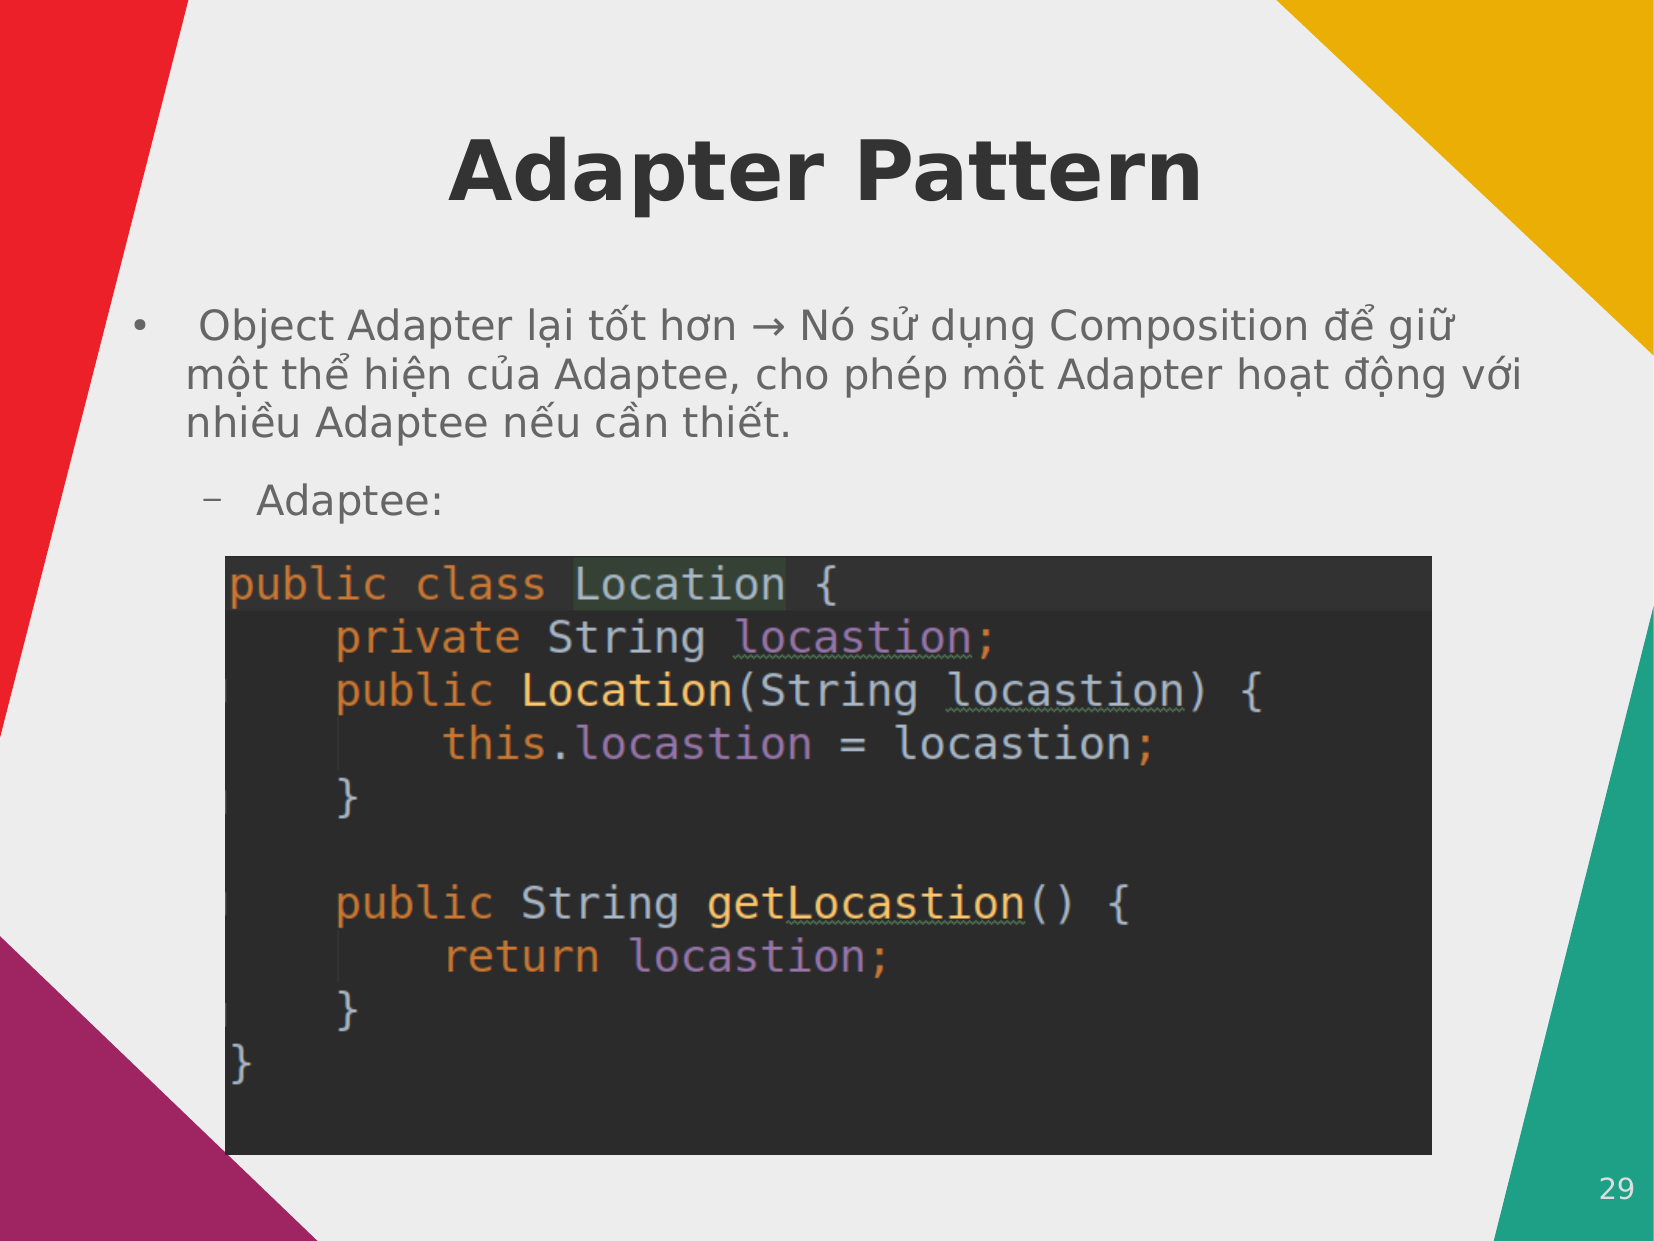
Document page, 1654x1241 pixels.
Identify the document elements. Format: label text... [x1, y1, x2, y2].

title Adapter Pattern [114, 73, 1539, 271]
list Object Adapter lại tốt hơn → Nó sử dụng Composition để giữ một thể hiện của Adaptee, cho phép một Adapter hoạt động với nhiều Adaptee nếu cần thiết. Adaptee: [114, 302, 1539, 1033]
picture [225, 556, 1432, 1156]
